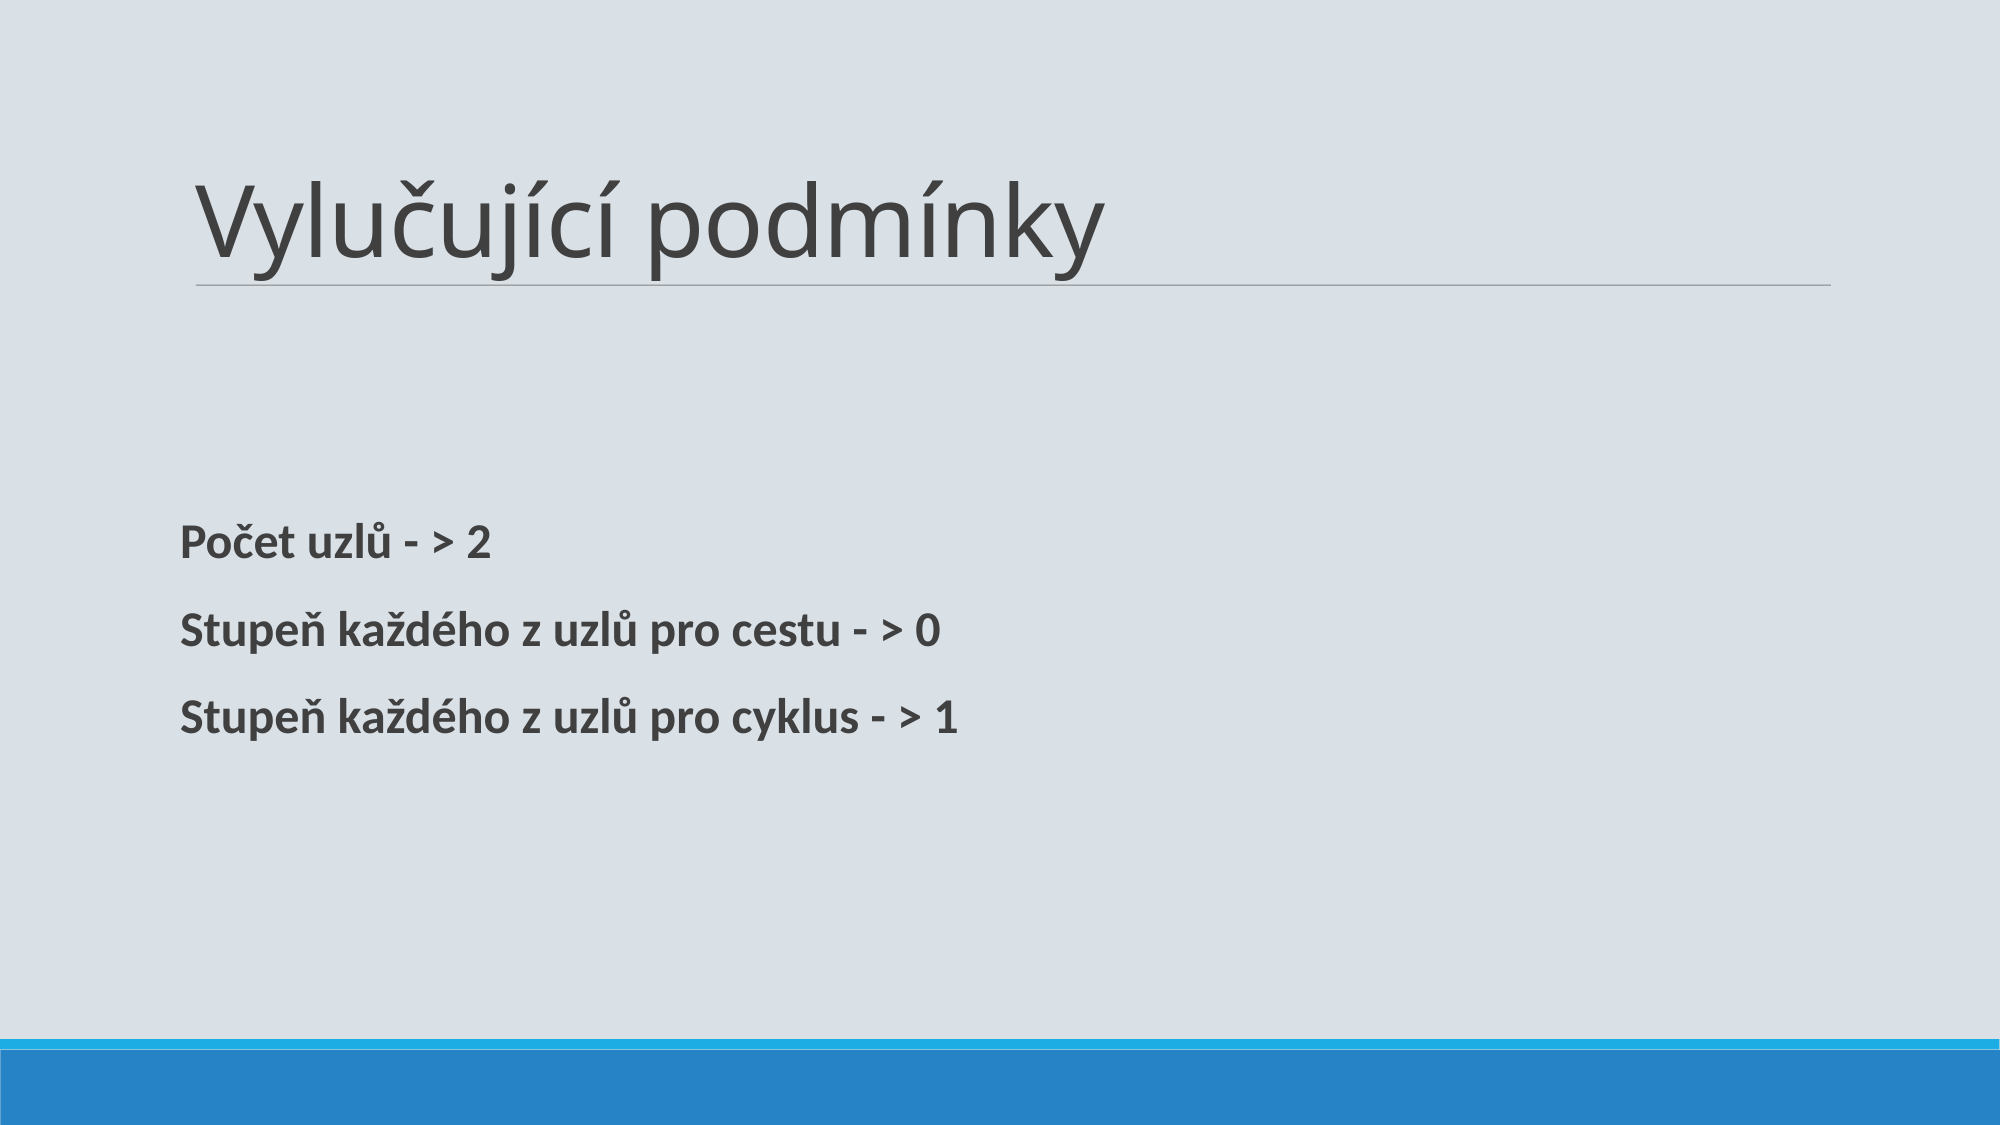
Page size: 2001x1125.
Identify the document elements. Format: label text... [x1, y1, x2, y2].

title Vylučující podmínky [180, 47, 1830, 285]
subtitle Počet uzlů - > 2 Stupeň každého z uzlů pro cestu - > 0 Stupeň každého z uzlů pro cyklus - > 1 [180, 302, 1830, 963]
